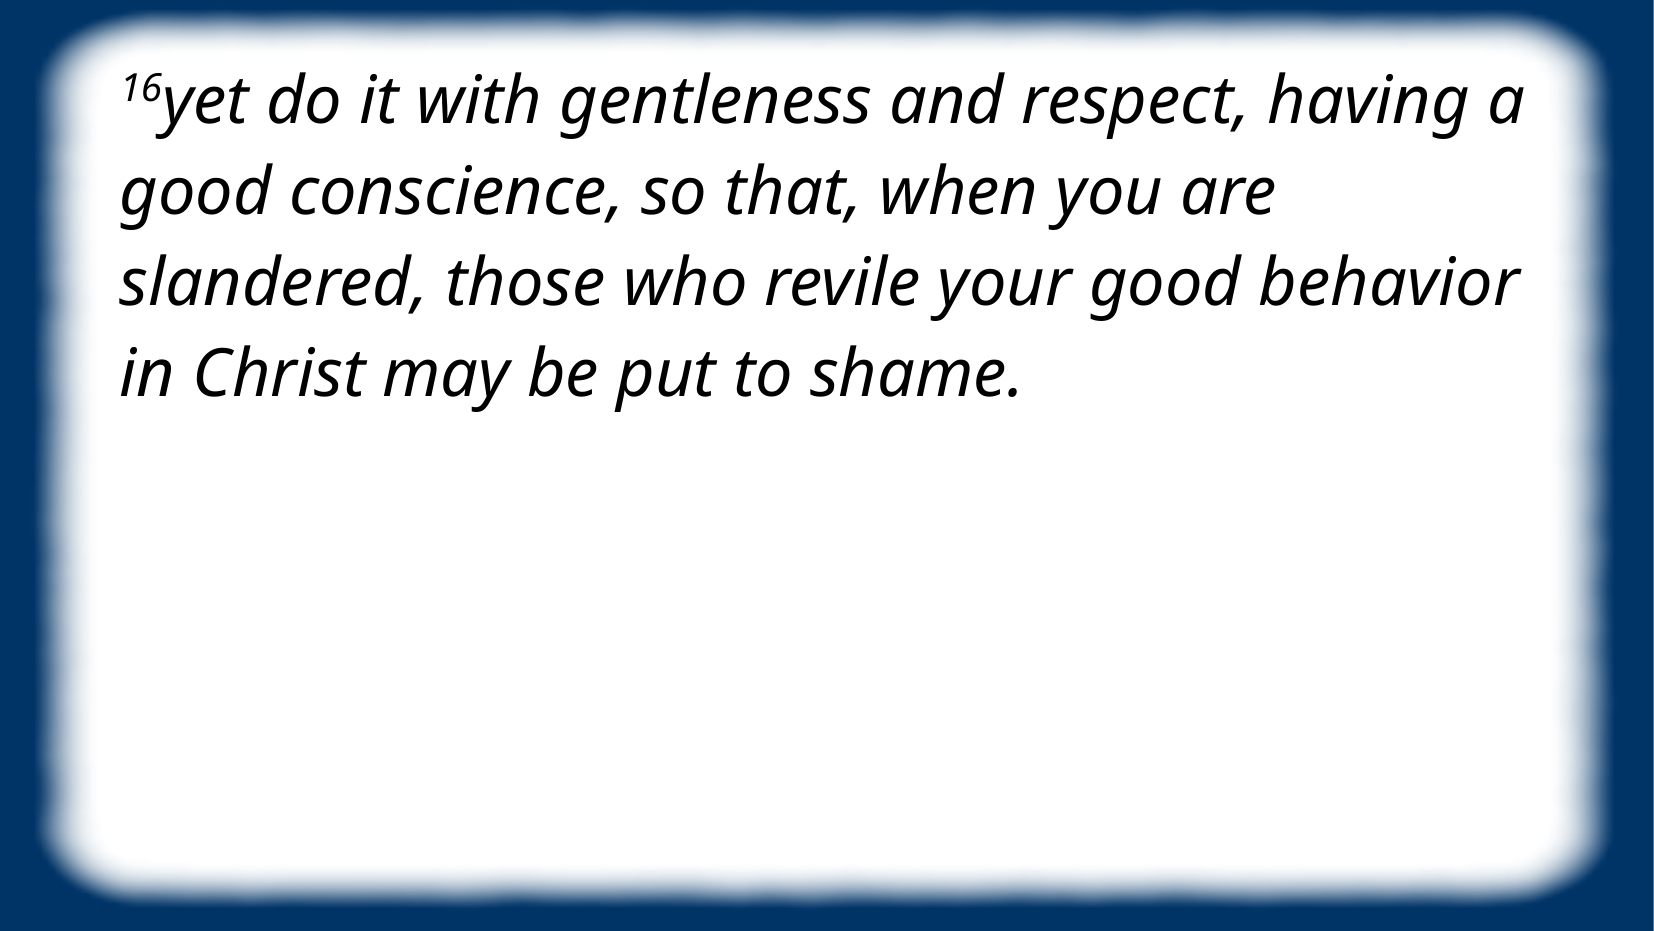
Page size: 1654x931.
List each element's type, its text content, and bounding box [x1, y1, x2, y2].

picture [0, 0, 1654, 931]
text_box 16yet do it with gentleness and respect, having a good conscience, so that, when you are slandered, those who revile your good behavior in Christ may be put to shame. [105, 45, 1546, 415]
